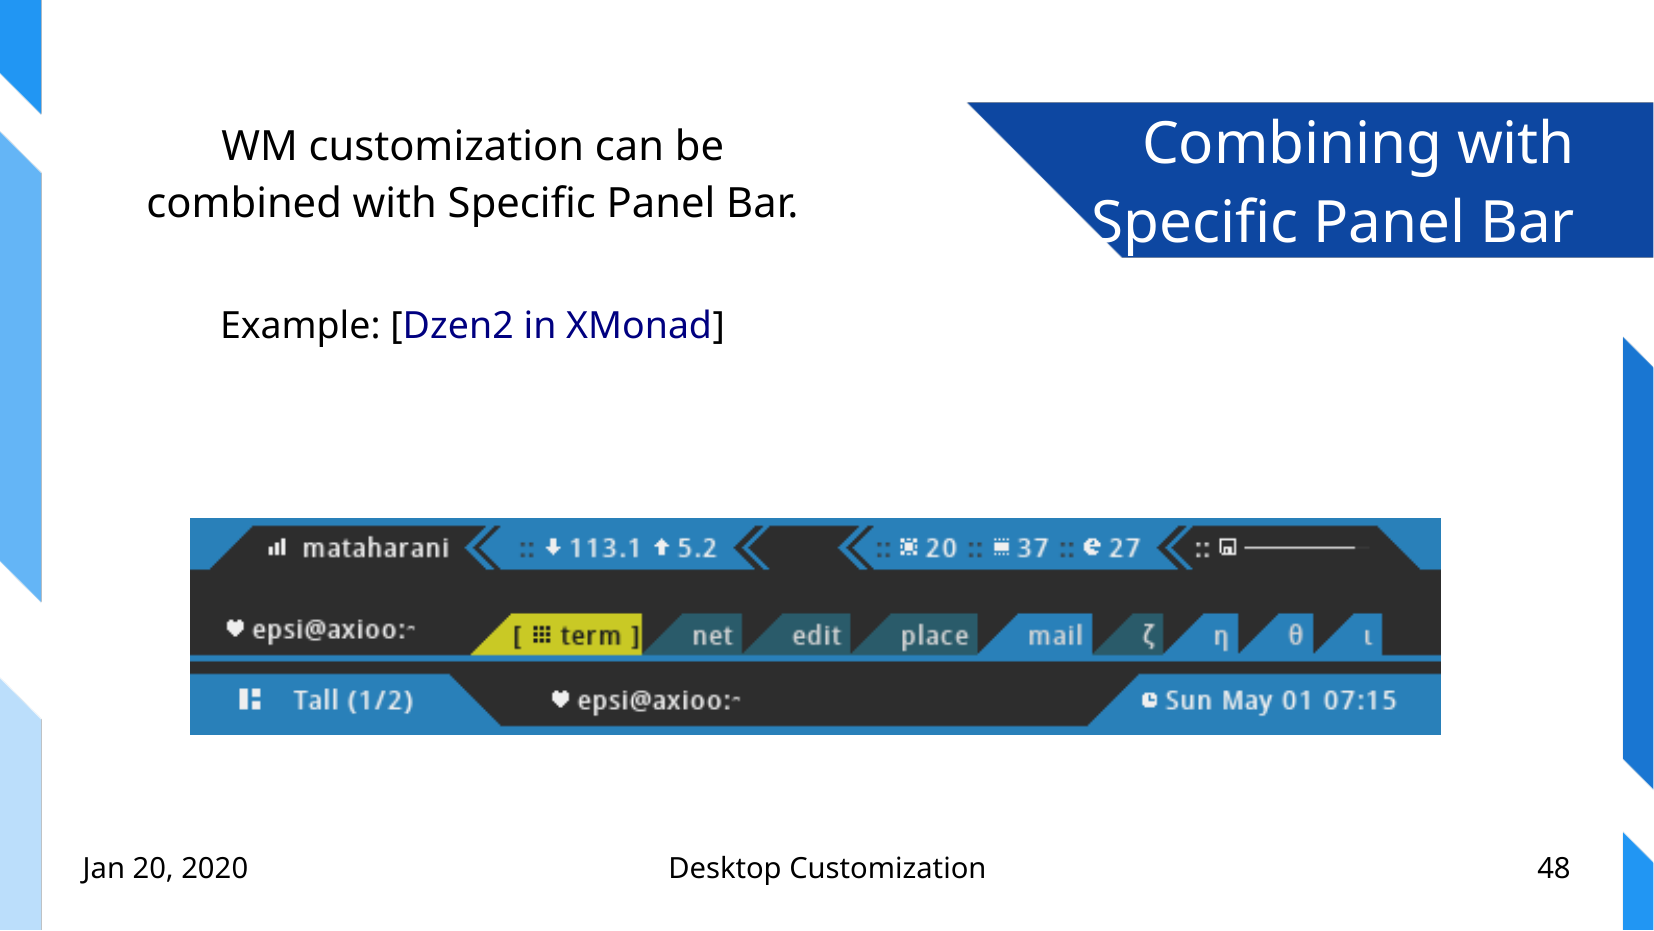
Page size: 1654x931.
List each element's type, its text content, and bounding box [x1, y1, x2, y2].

subtitle WM customization can be combined with Specific Panel Bar. Example: [Dzen2 in XMonad] [120, 105, 826, 361]
picture [0, 0, 1654, 930]
title Combining with Specific Panel Bar [1050, 105, 1576, 256]
